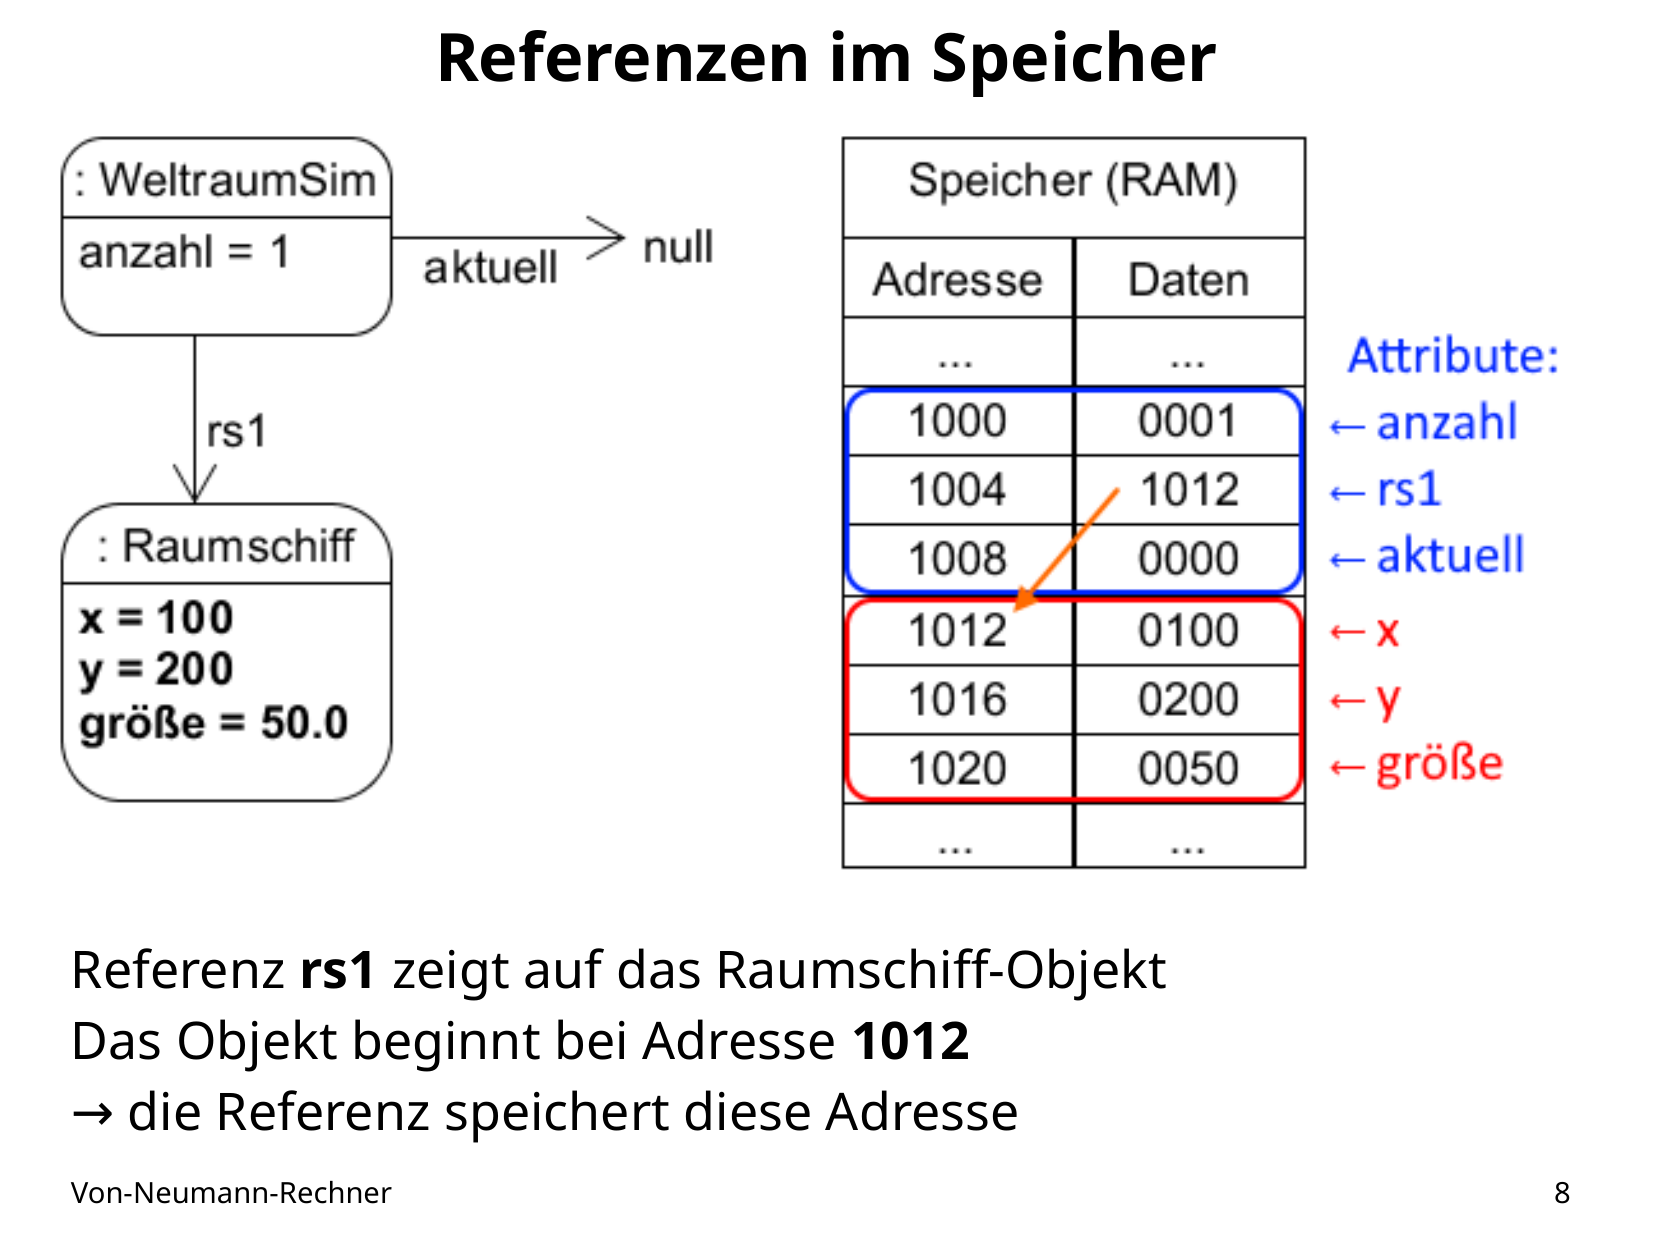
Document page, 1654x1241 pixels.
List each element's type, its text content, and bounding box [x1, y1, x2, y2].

picture [59, 135, 1565, 872]
title Referenzen im Speicher [0, 5, 1654, 107]
list Referenz rs1 zeigt auf das Raumschiff-Objekt Das Objekt beginnt bei Adresse 1012 → die Referenz speichert diese Adresse [70, 933, 1571, 1146]
